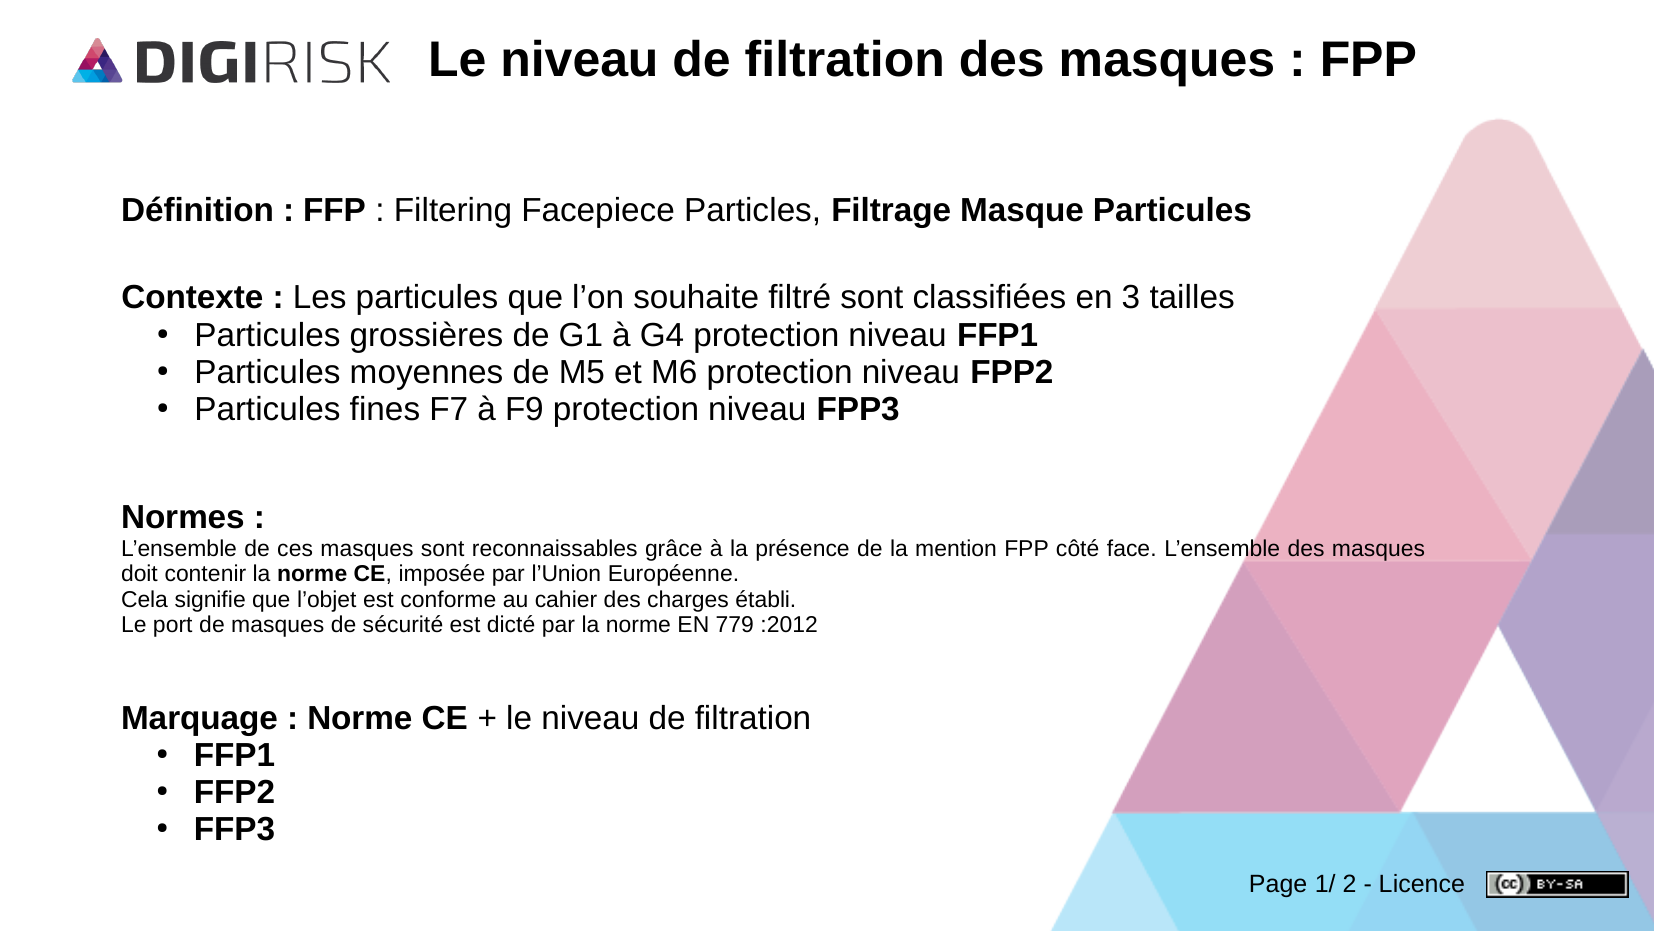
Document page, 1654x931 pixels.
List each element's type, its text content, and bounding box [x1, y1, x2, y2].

text_box Normes : L’ensemble de ces masques sont reconnaissables grâce à la présence de la mention FPP côté face. L’ensemble des masques doit contenir la norme CE, imposée par l’Union Européenne. Cela signifie que l’objet est conforme au cahier des charges établi. Le port de masques de sécurité est dicté par la norme EN 779 :2012 [106, 491, 1441, 650]
text_box Définition : FFP : Filtering Facepiece Particles, Filtrage Masque Particules [106, 184, 1501, 249]
text_box Marquage : Norme CE + le niveau de filtration FFP1 FFP2 FFP3 [106, 692, 1441, 856]
text_box Le niveau de filtration des masques : FPP [413, 23, 1453, 107]
text_box Contexte : Les particules que l’on souhaite filtré sont classifiées en 3 tailles Particules grossières de G1 à G4 protection niveau FFP1 Particules moyennes de M5 et M6 protection niveau FPP2 Particules fines F7 à F9 protection niveau FPP3 [106, 271, 1441, 438]
picture [1486, 871, 1629, 898]
picture [70, 35, 390, 83]
